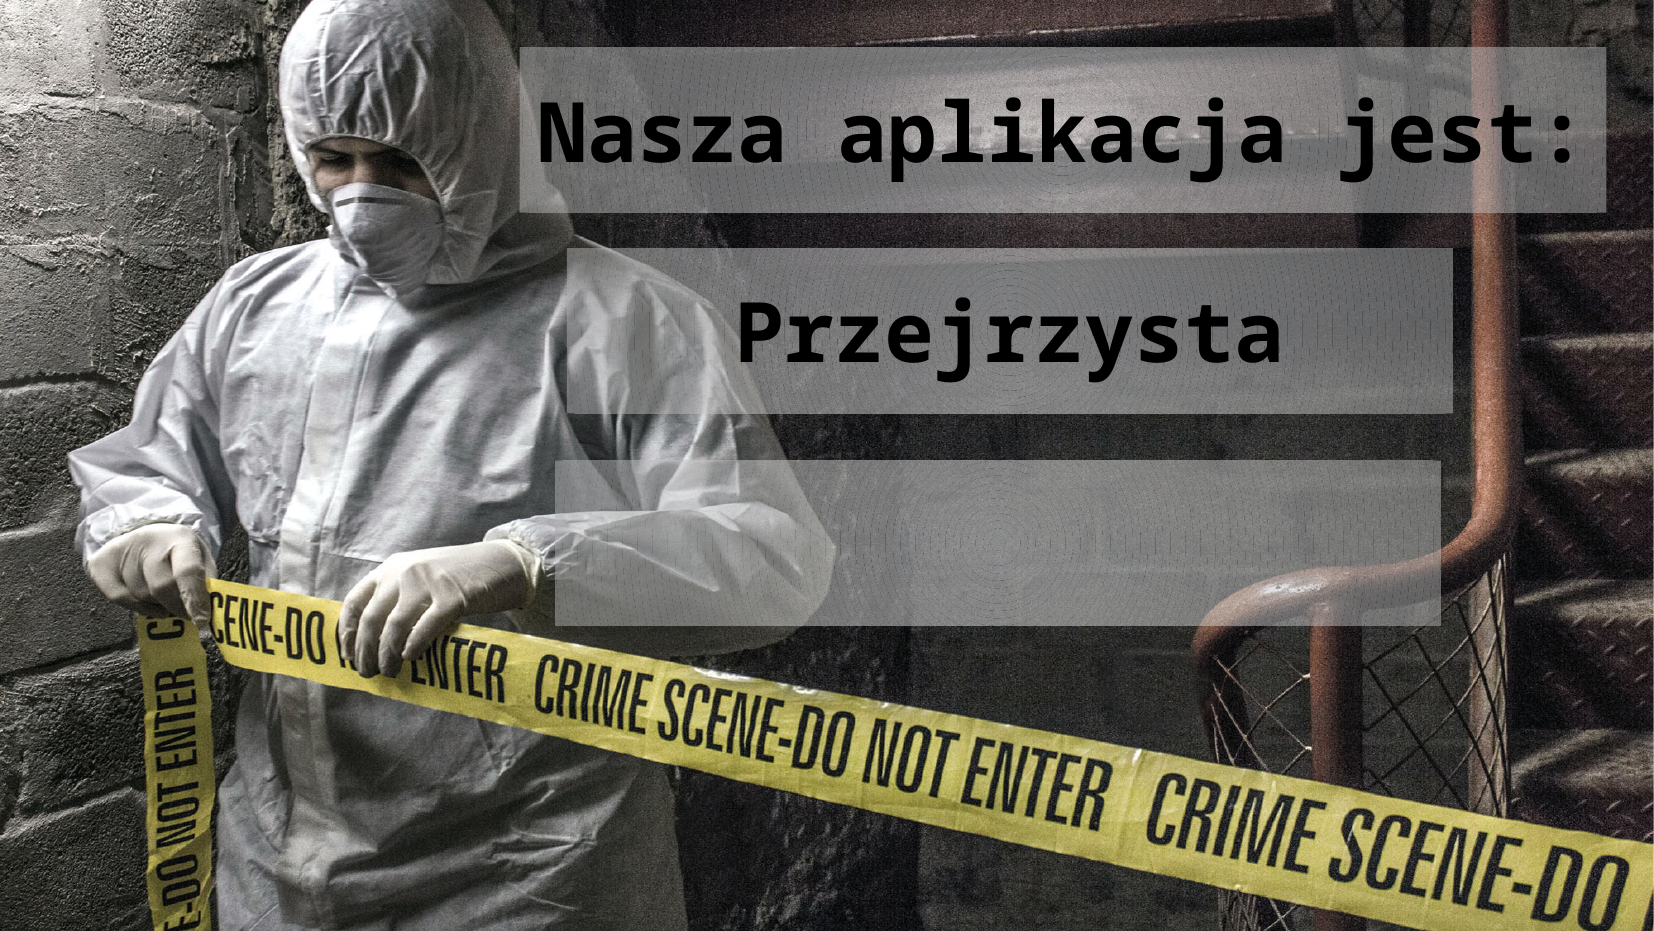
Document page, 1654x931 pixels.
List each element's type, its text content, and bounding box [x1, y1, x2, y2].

text_box Przejrzysta [566, 248, 1453, 414]
picture [0, 0, 1654, 931]
text_box [555, 460, 1441, 626]
text_box Nasza aplikacja jest: [519, 47, 1607, 213]
